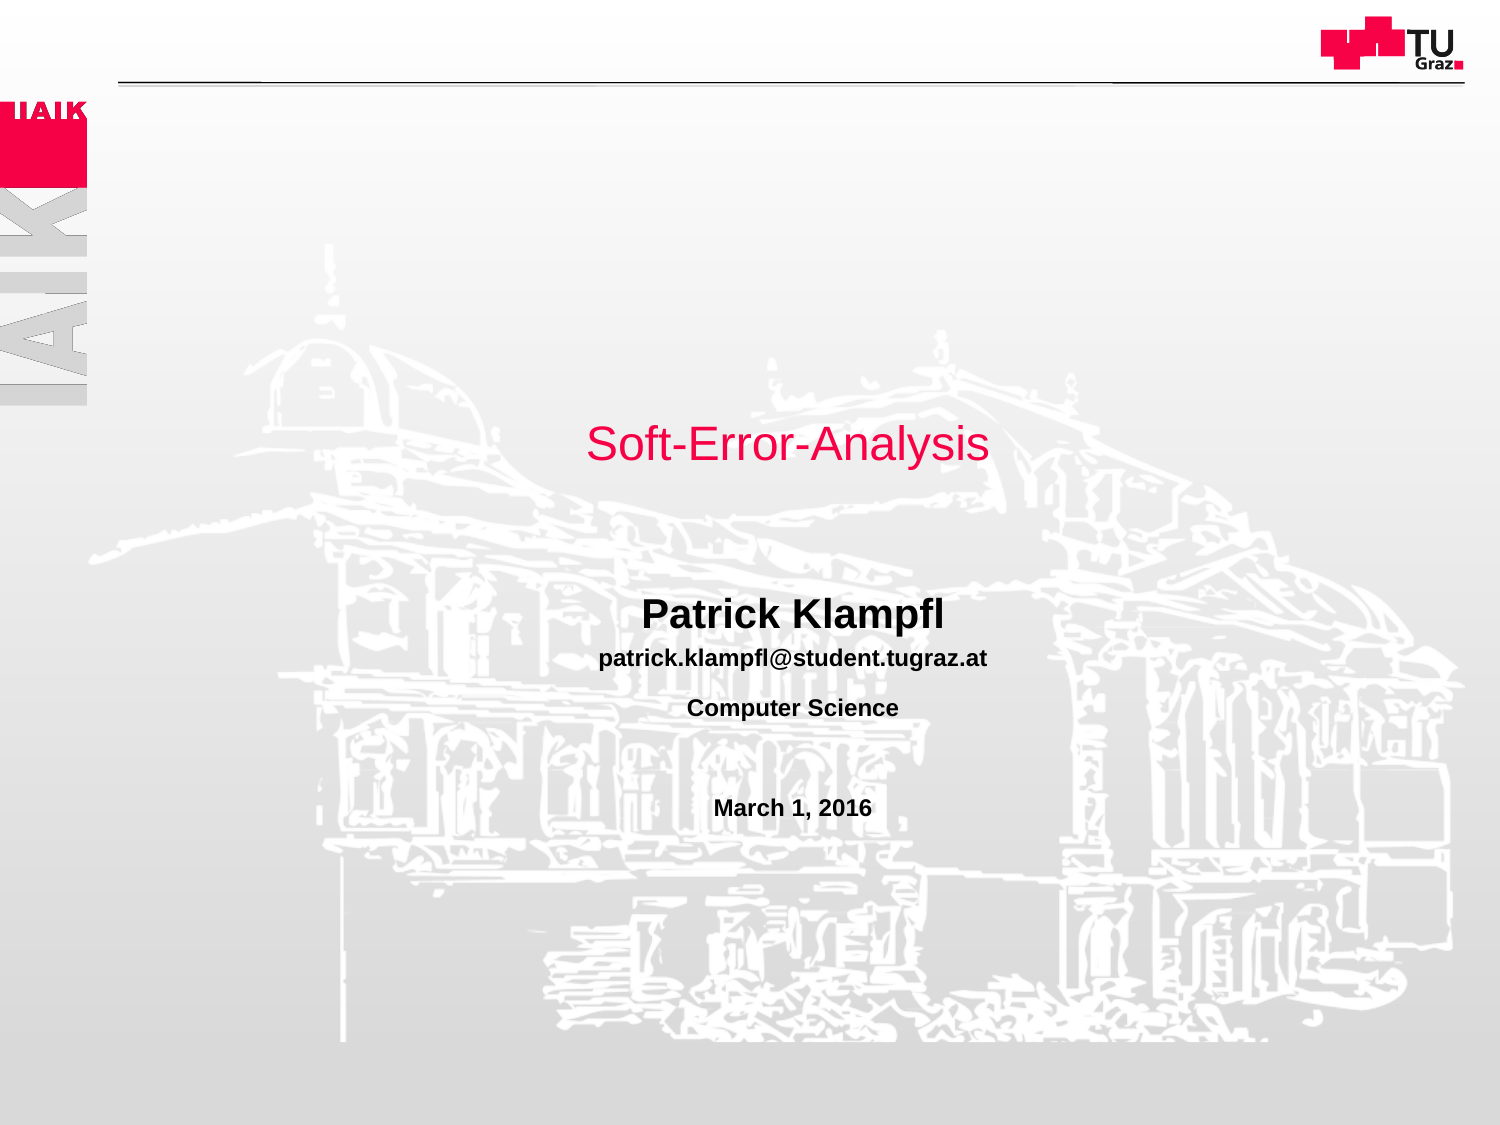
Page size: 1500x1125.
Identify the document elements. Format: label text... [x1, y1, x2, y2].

picture [1318, 12, 1466, 73]
picture [0, 1, 1465, 1042]
footer Patrick Klampfl patrick.klampfl@student.tugraz.at Computer Science March 1, 2016 [118, 578, 1469, 888]
list Soft-Error-Analysis [118, 119, 1459, 528]
